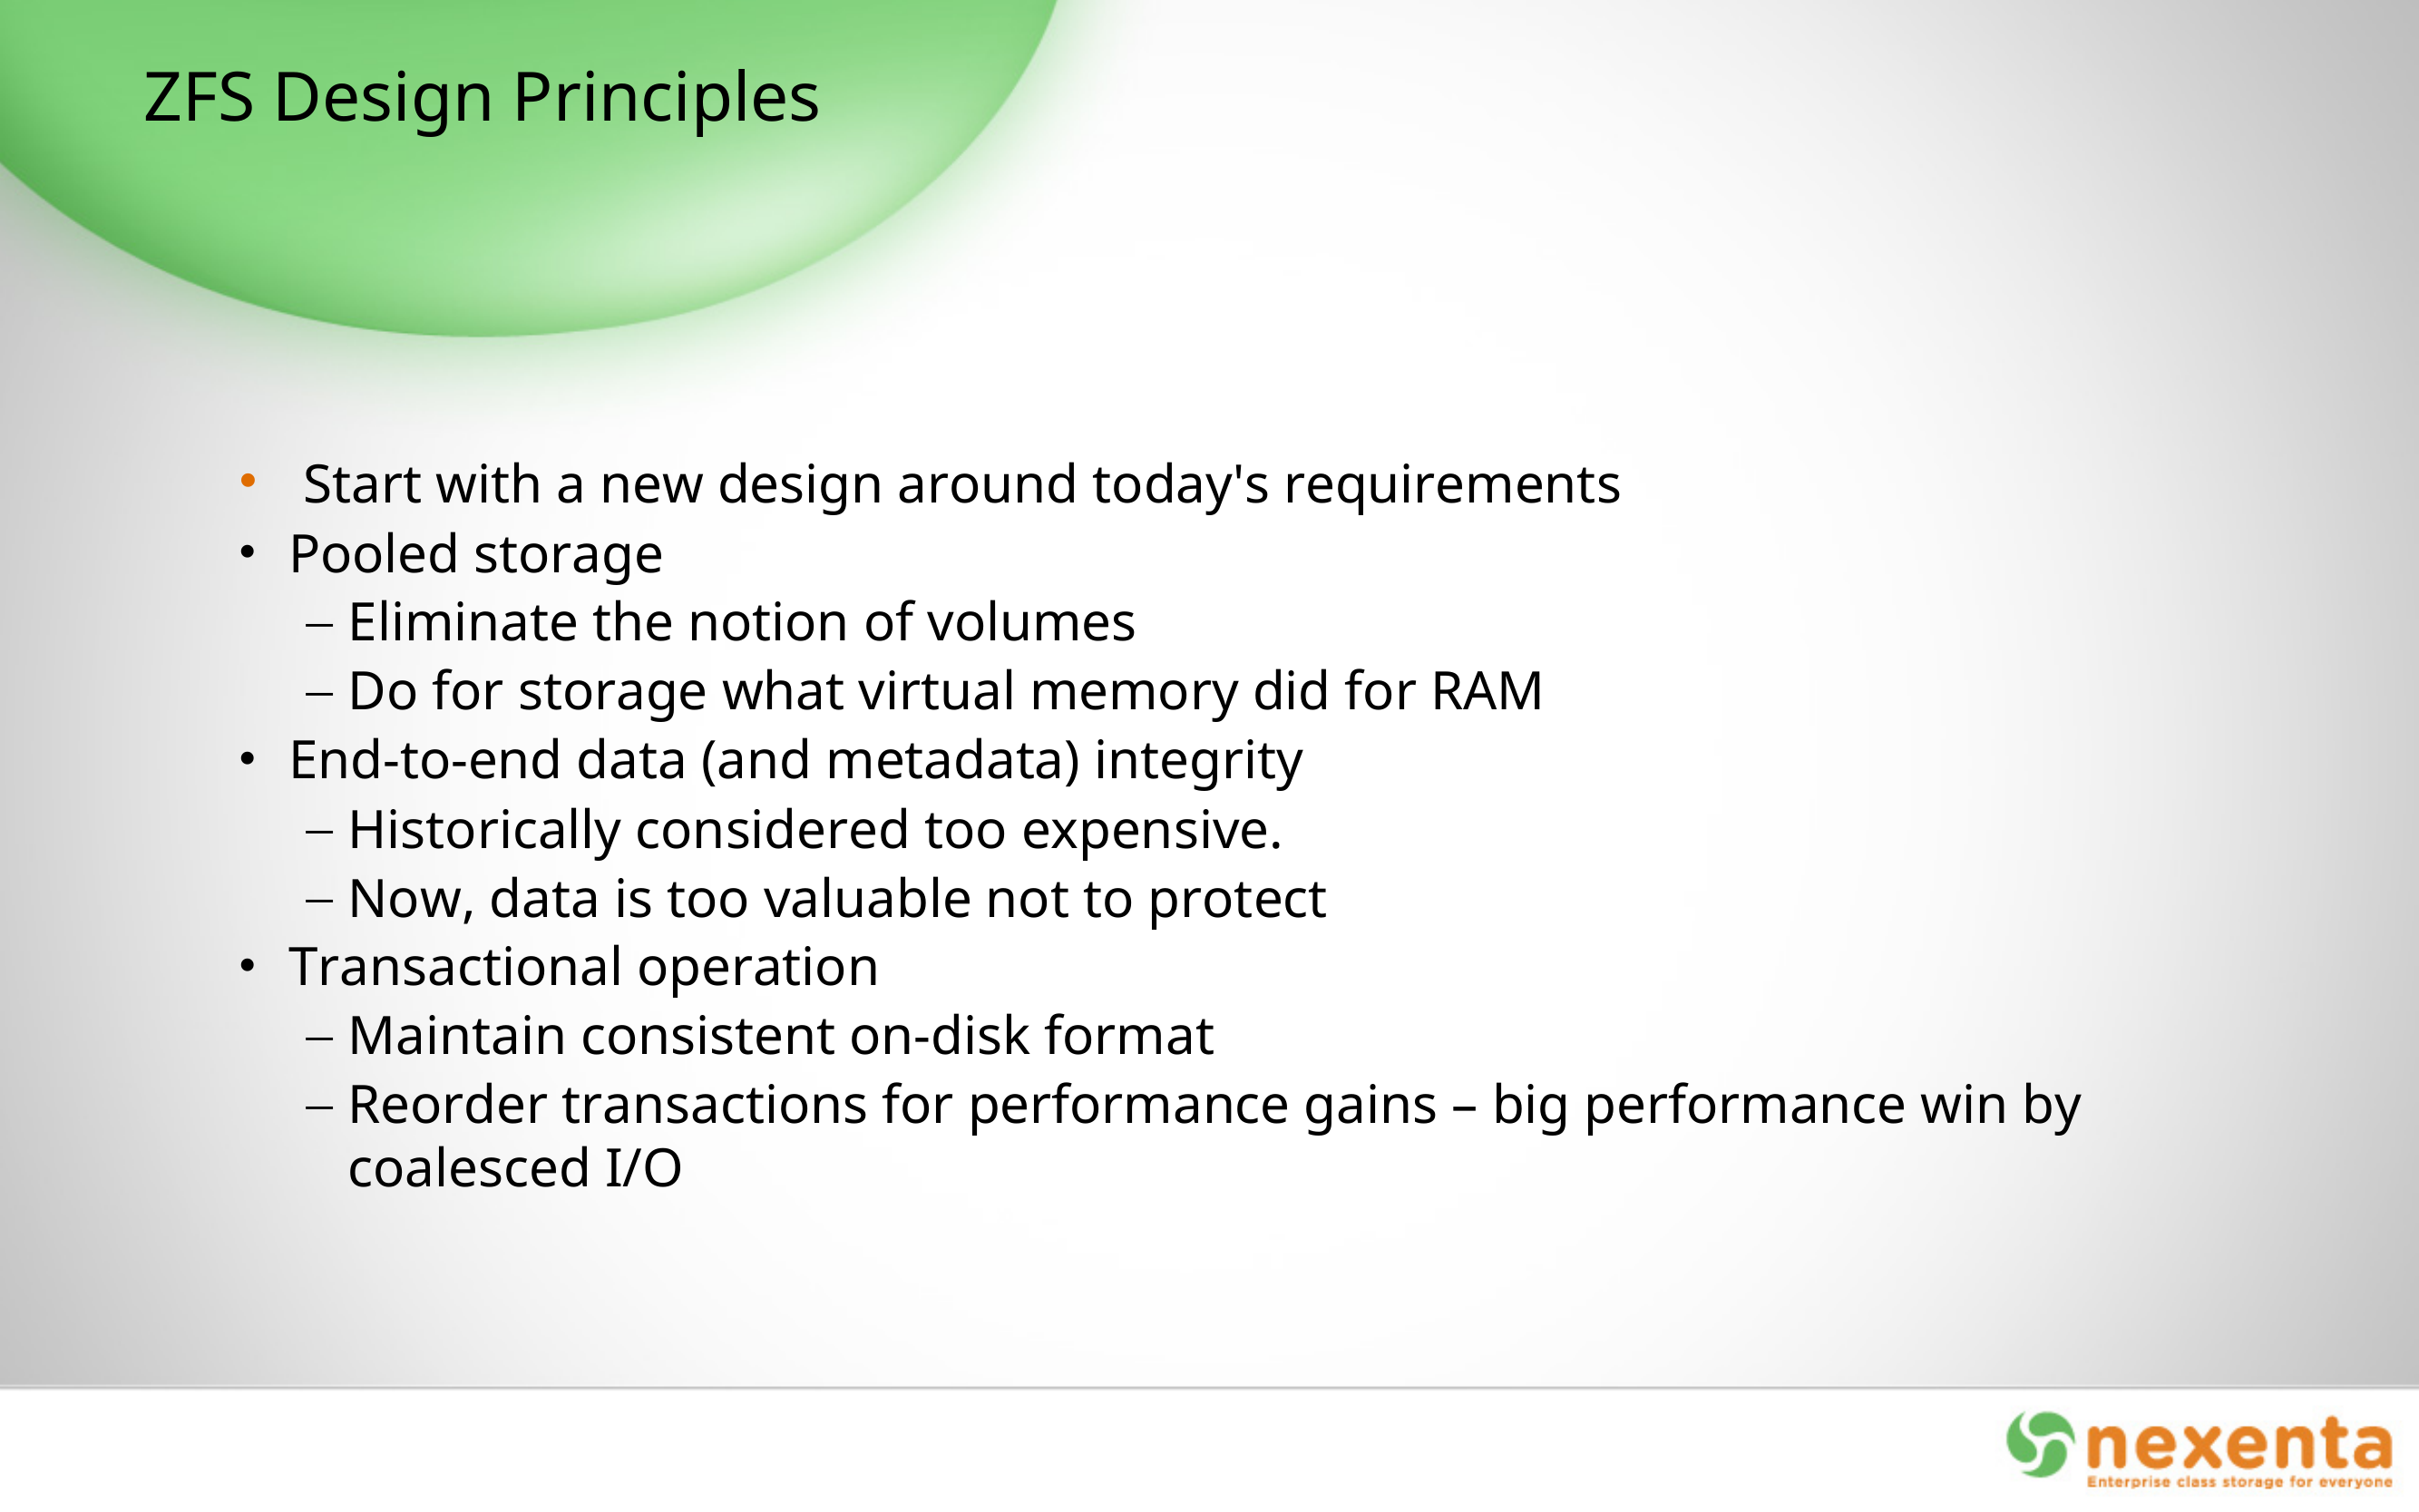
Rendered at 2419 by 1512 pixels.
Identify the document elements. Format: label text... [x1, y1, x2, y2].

text_box Start with a new design around today's requirements Pooled storage Eliminate the notion of volumes Do for storage what virtual memory did for RAM End-to-end data (and metadata) integrity Historically considered too expensive. Now, data is too valuable not to protect Transactional operation Maintain consistent on-disk format Reorder transactions for performance gains – big performance win by coalesced I/O [238, 445, 2140, 1221]
picture [0, 0, 2419, 1512]
text_box ZFS Design Principles [143, 53, 1087, 249]
